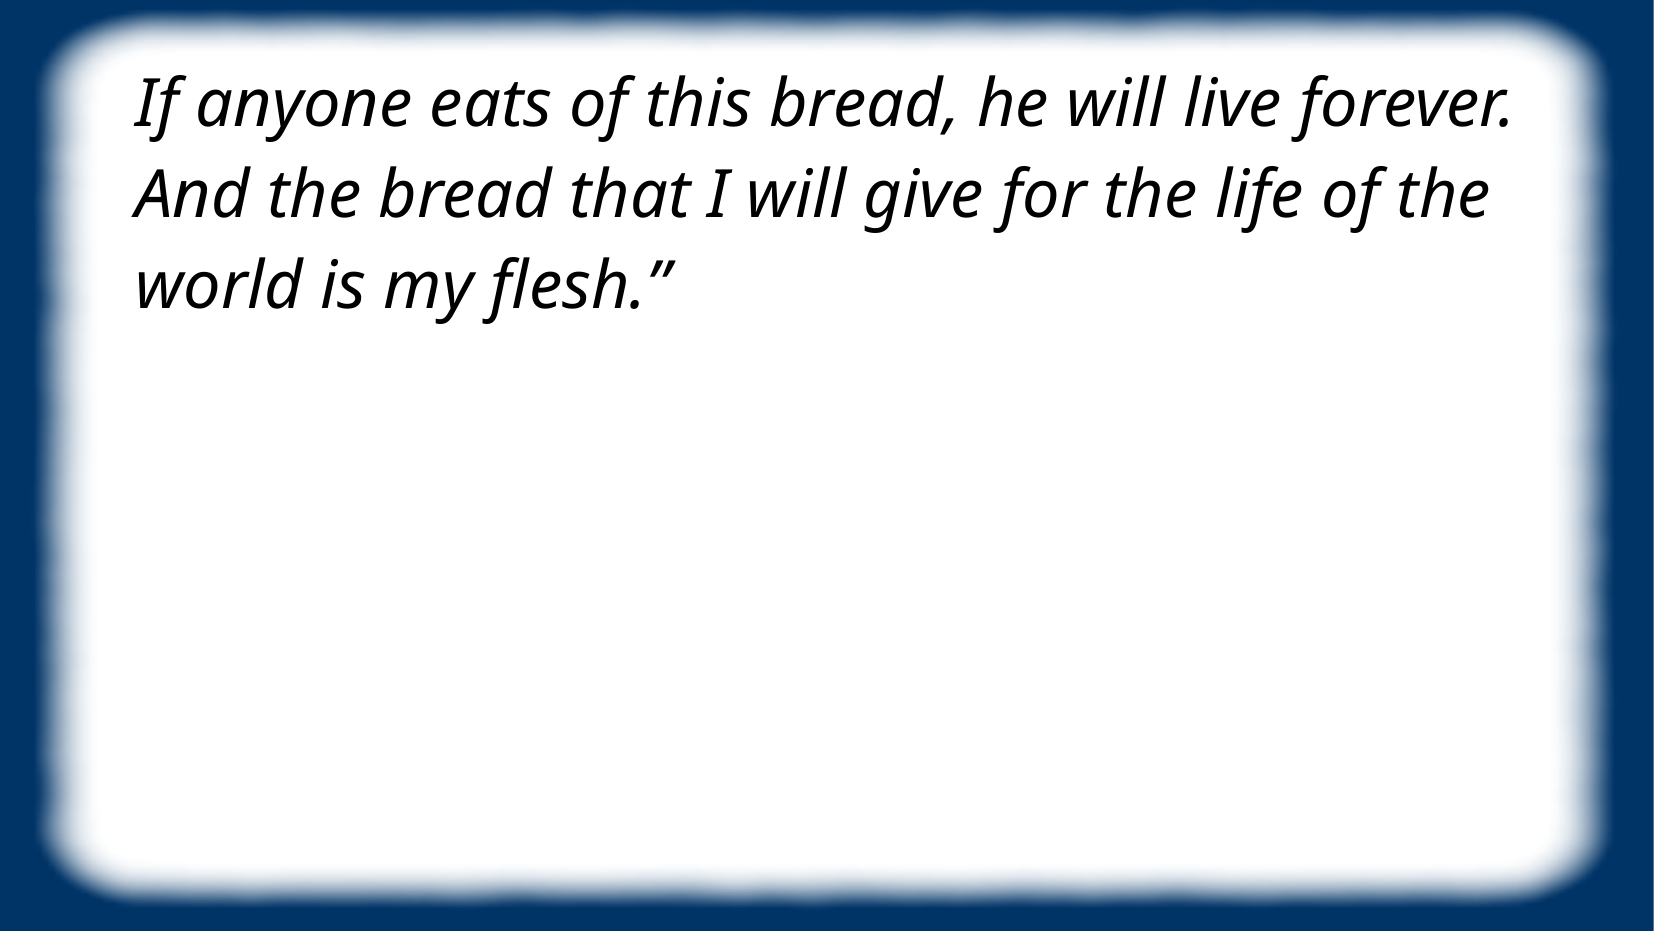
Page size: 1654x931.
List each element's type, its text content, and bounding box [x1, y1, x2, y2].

text_box If anyone eats of this bread, he will live forever. And the bread that I will give for the life of the world is my flesh.” [120, 48, 1563, 361]
picture [0, 0, 1654, 931]
